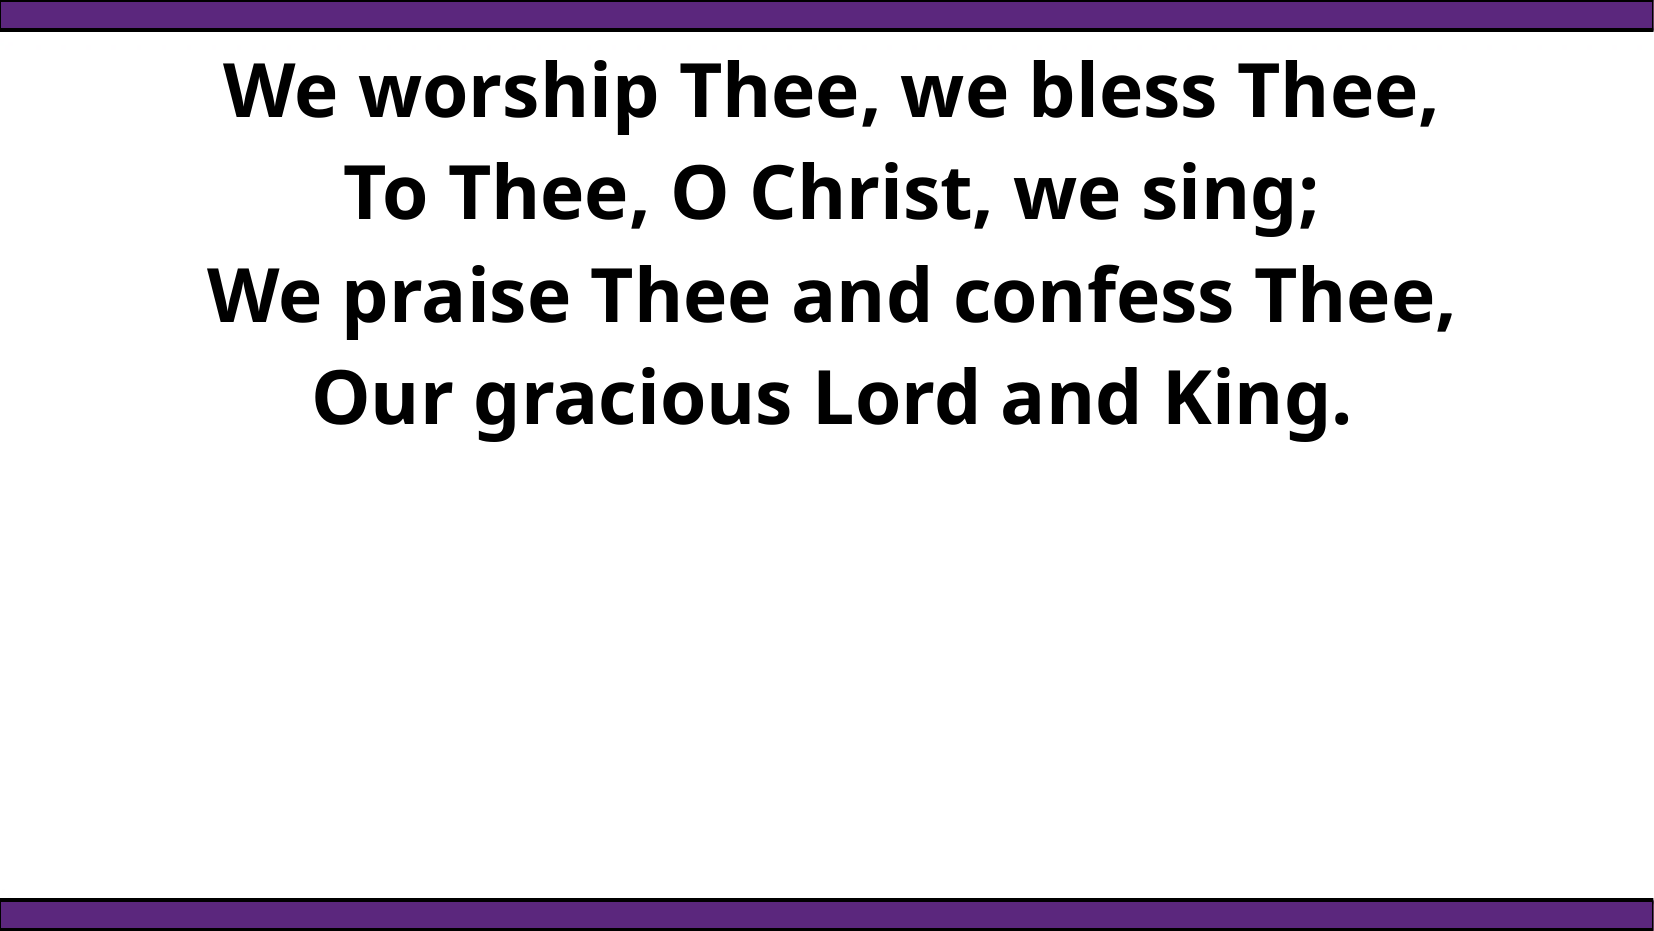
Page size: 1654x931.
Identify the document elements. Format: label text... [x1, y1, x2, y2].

text_box [0, 0, 1654, 31]
text_box We worship Thee, we bless Thee, To Thee, O Christ, we sing; We praise Thee and confess Thee, Our gracious Lord and King. [90, 30, 1576, 445]
text_box [0, 900, 1654, 931]
picture [0, 31, 1654, 900]
